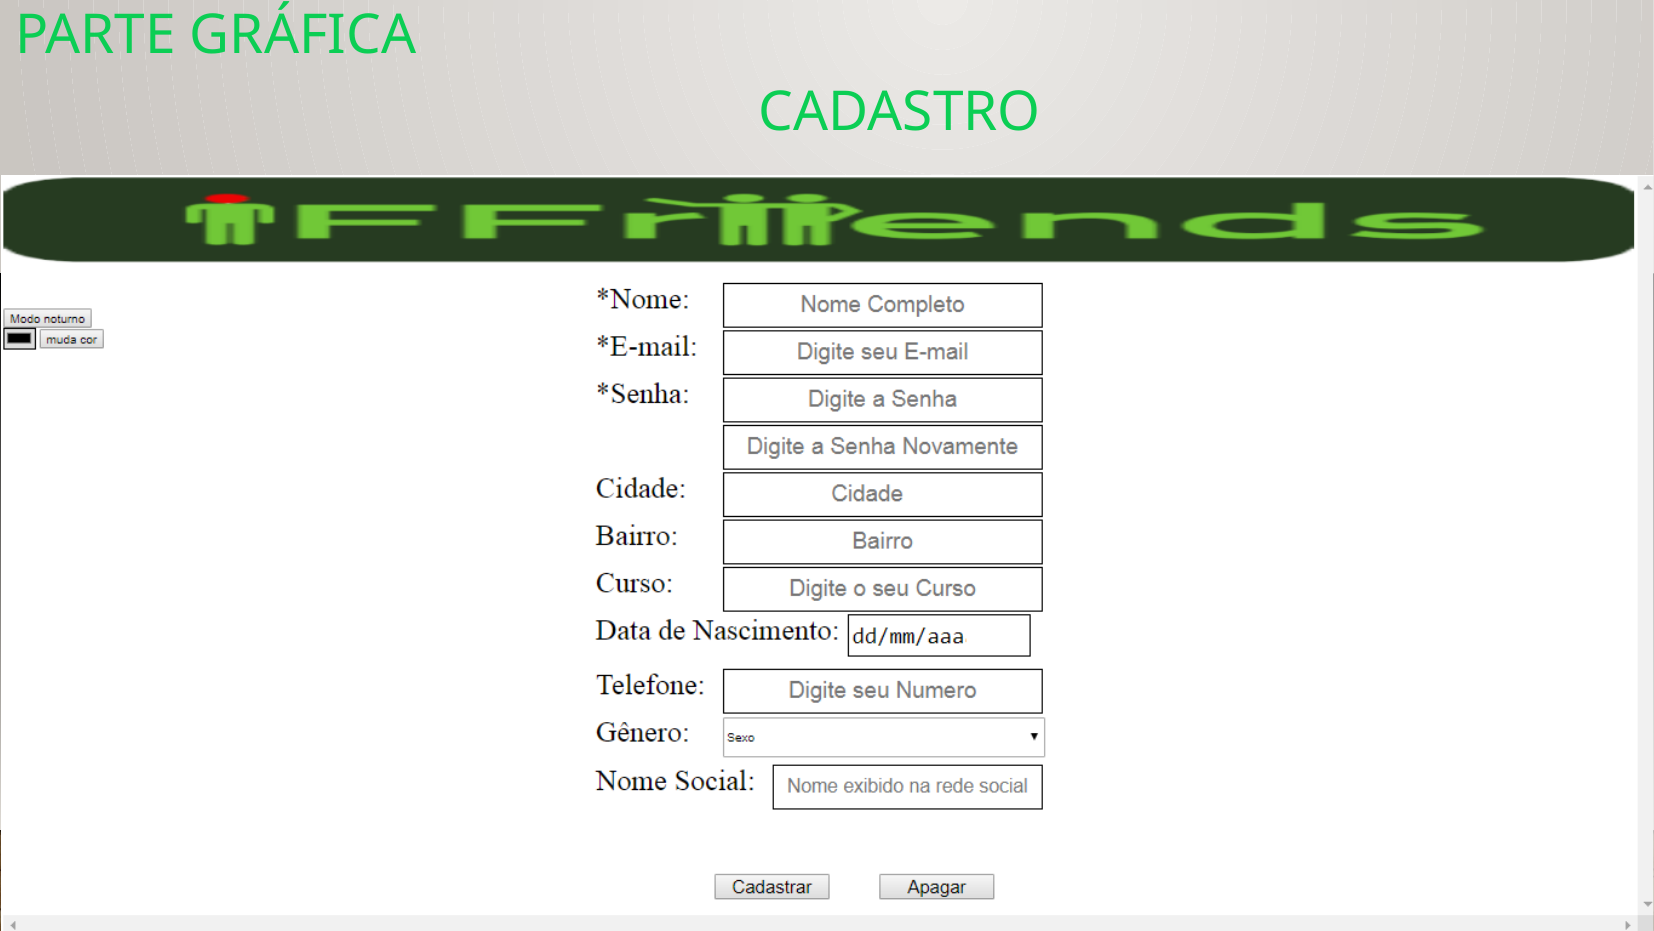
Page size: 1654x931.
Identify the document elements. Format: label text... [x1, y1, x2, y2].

text_box Cadastro [744, 75, 1549, 175]
title Parte Gráfica [0, 0, 1489, 154]
picture [1, 176, 1654, 931]
